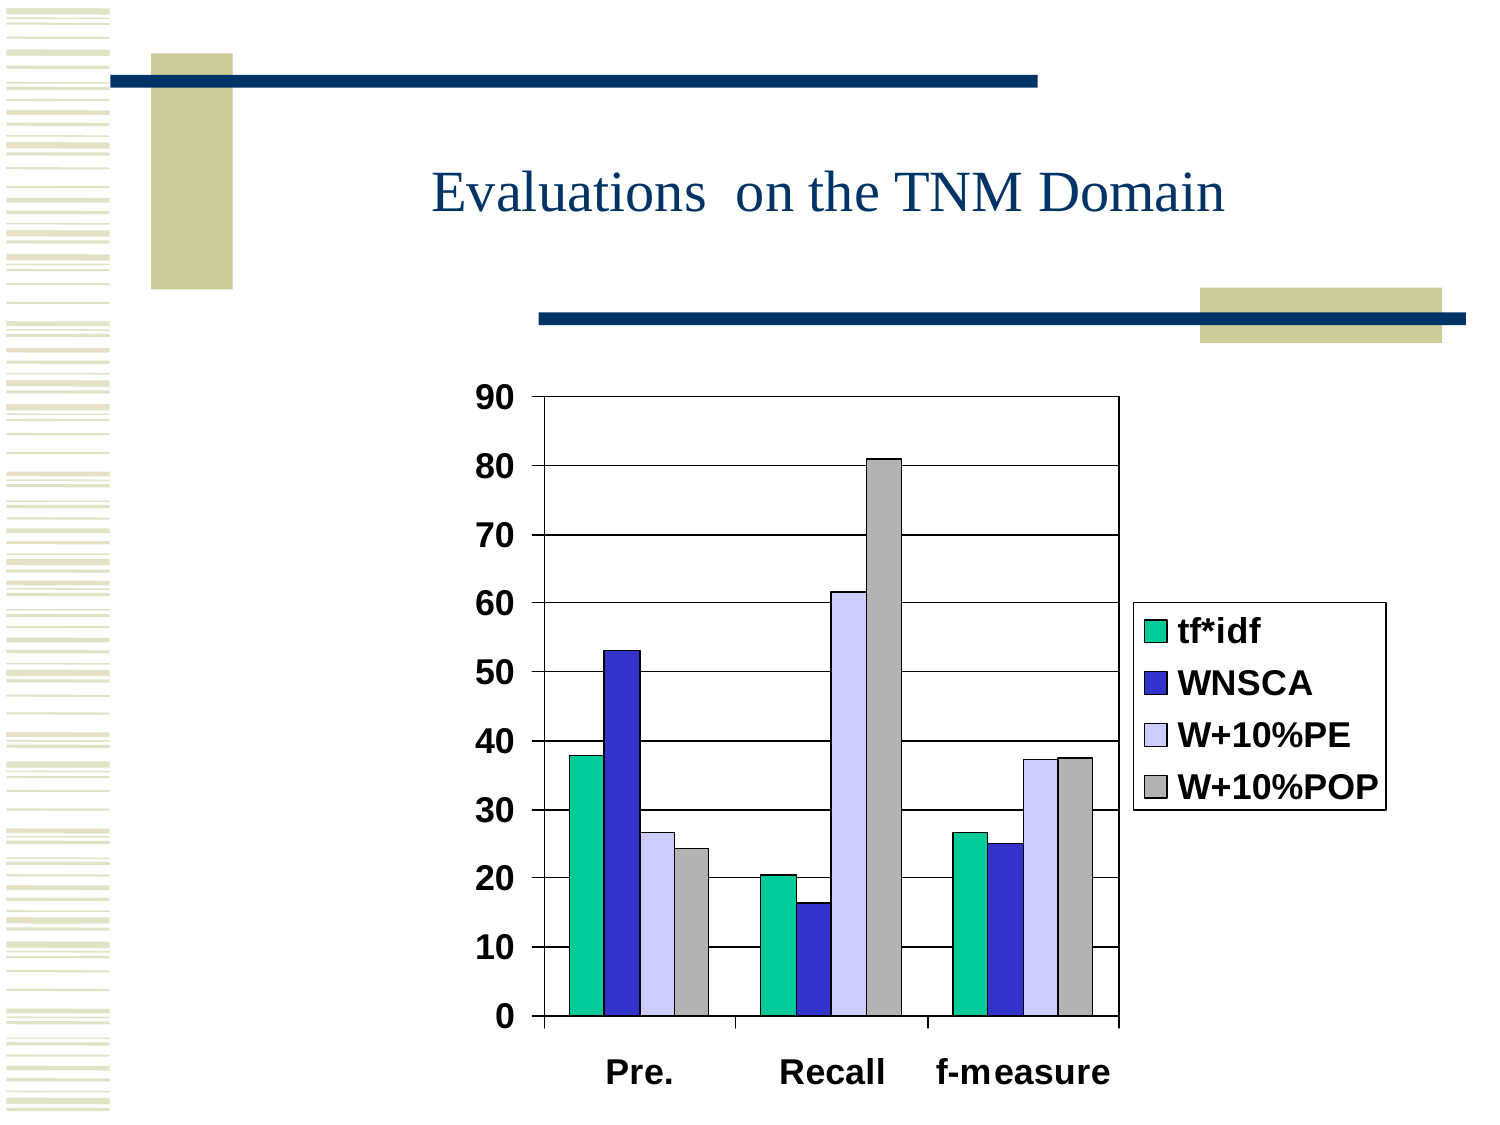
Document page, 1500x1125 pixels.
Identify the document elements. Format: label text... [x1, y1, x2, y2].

title Evaluations on the TNM Domain [225, 86, 1433, 301]
chart [450, 344, 1400, 1125]
